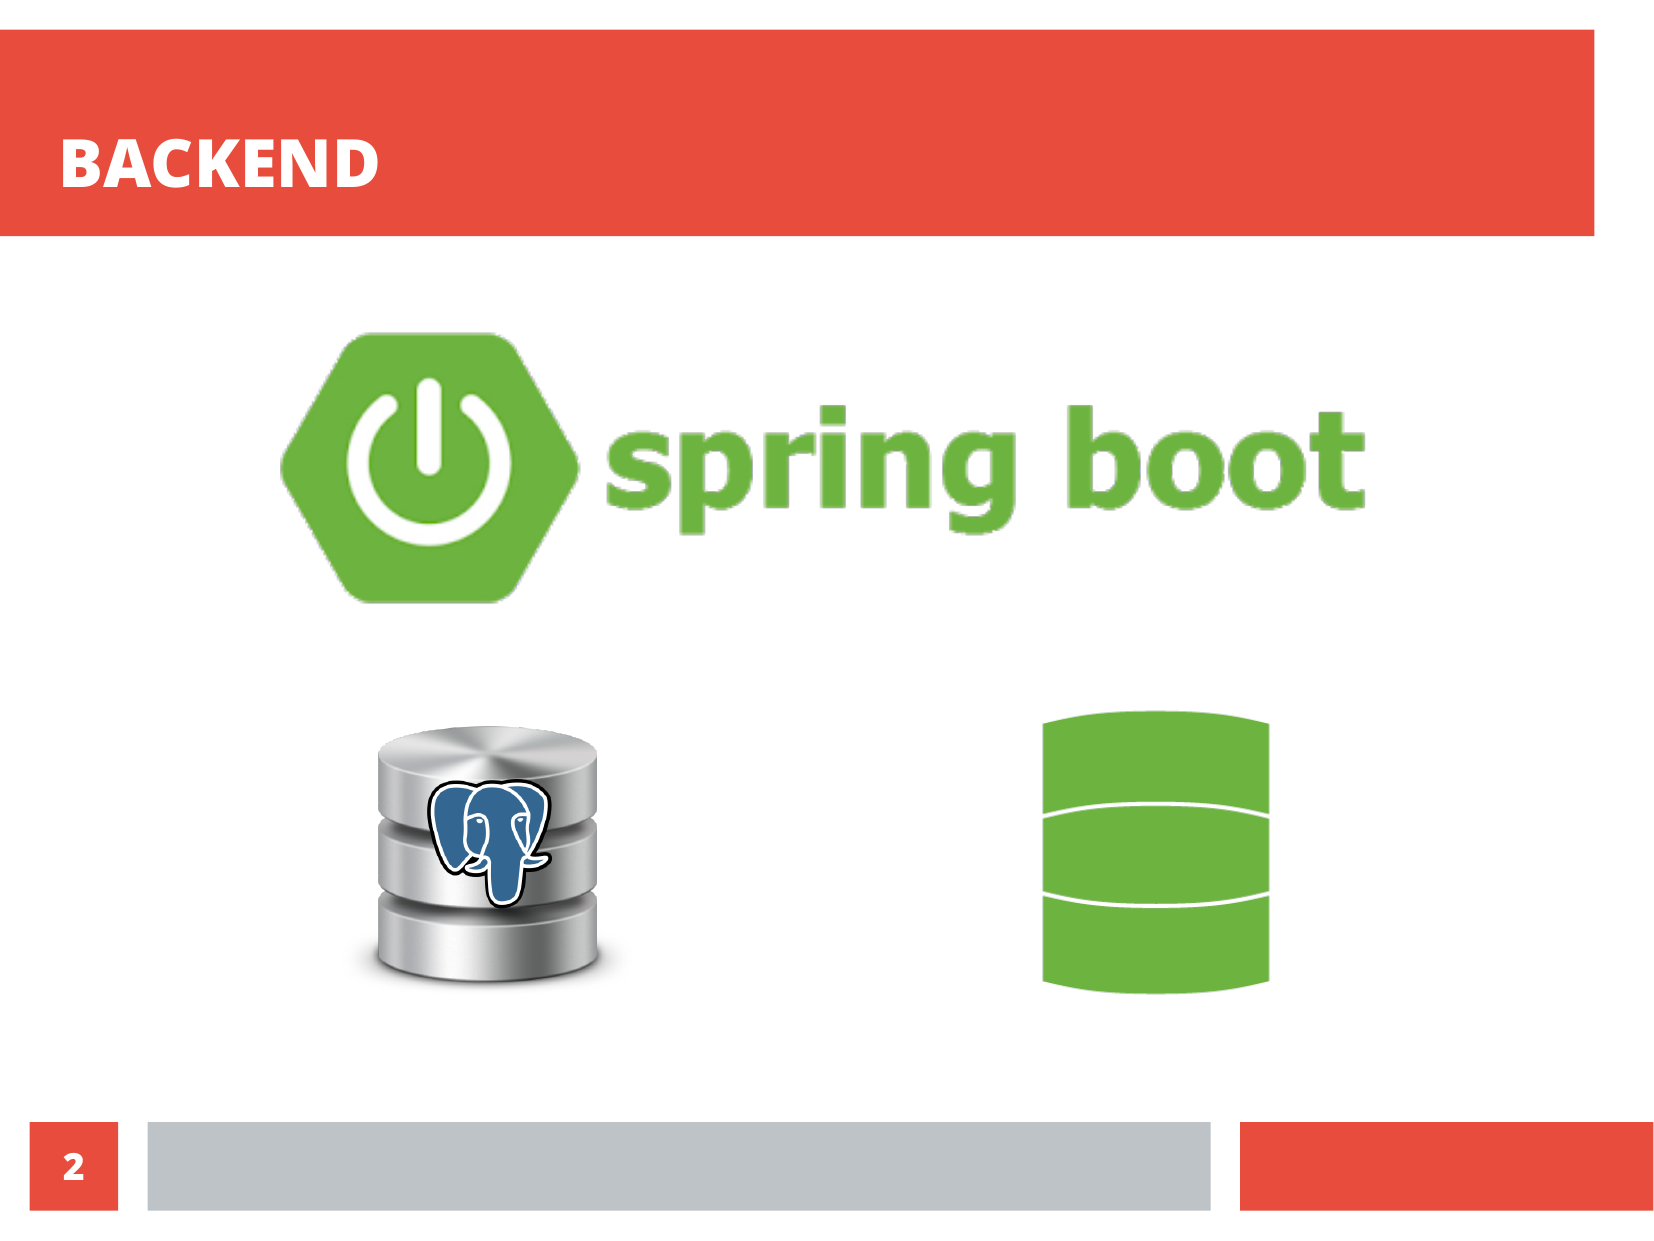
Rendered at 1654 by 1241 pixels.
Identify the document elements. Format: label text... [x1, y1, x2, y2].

picture [245, 236, 1406, 1008]
title BACKEND [59, 59, 1595, 207]
